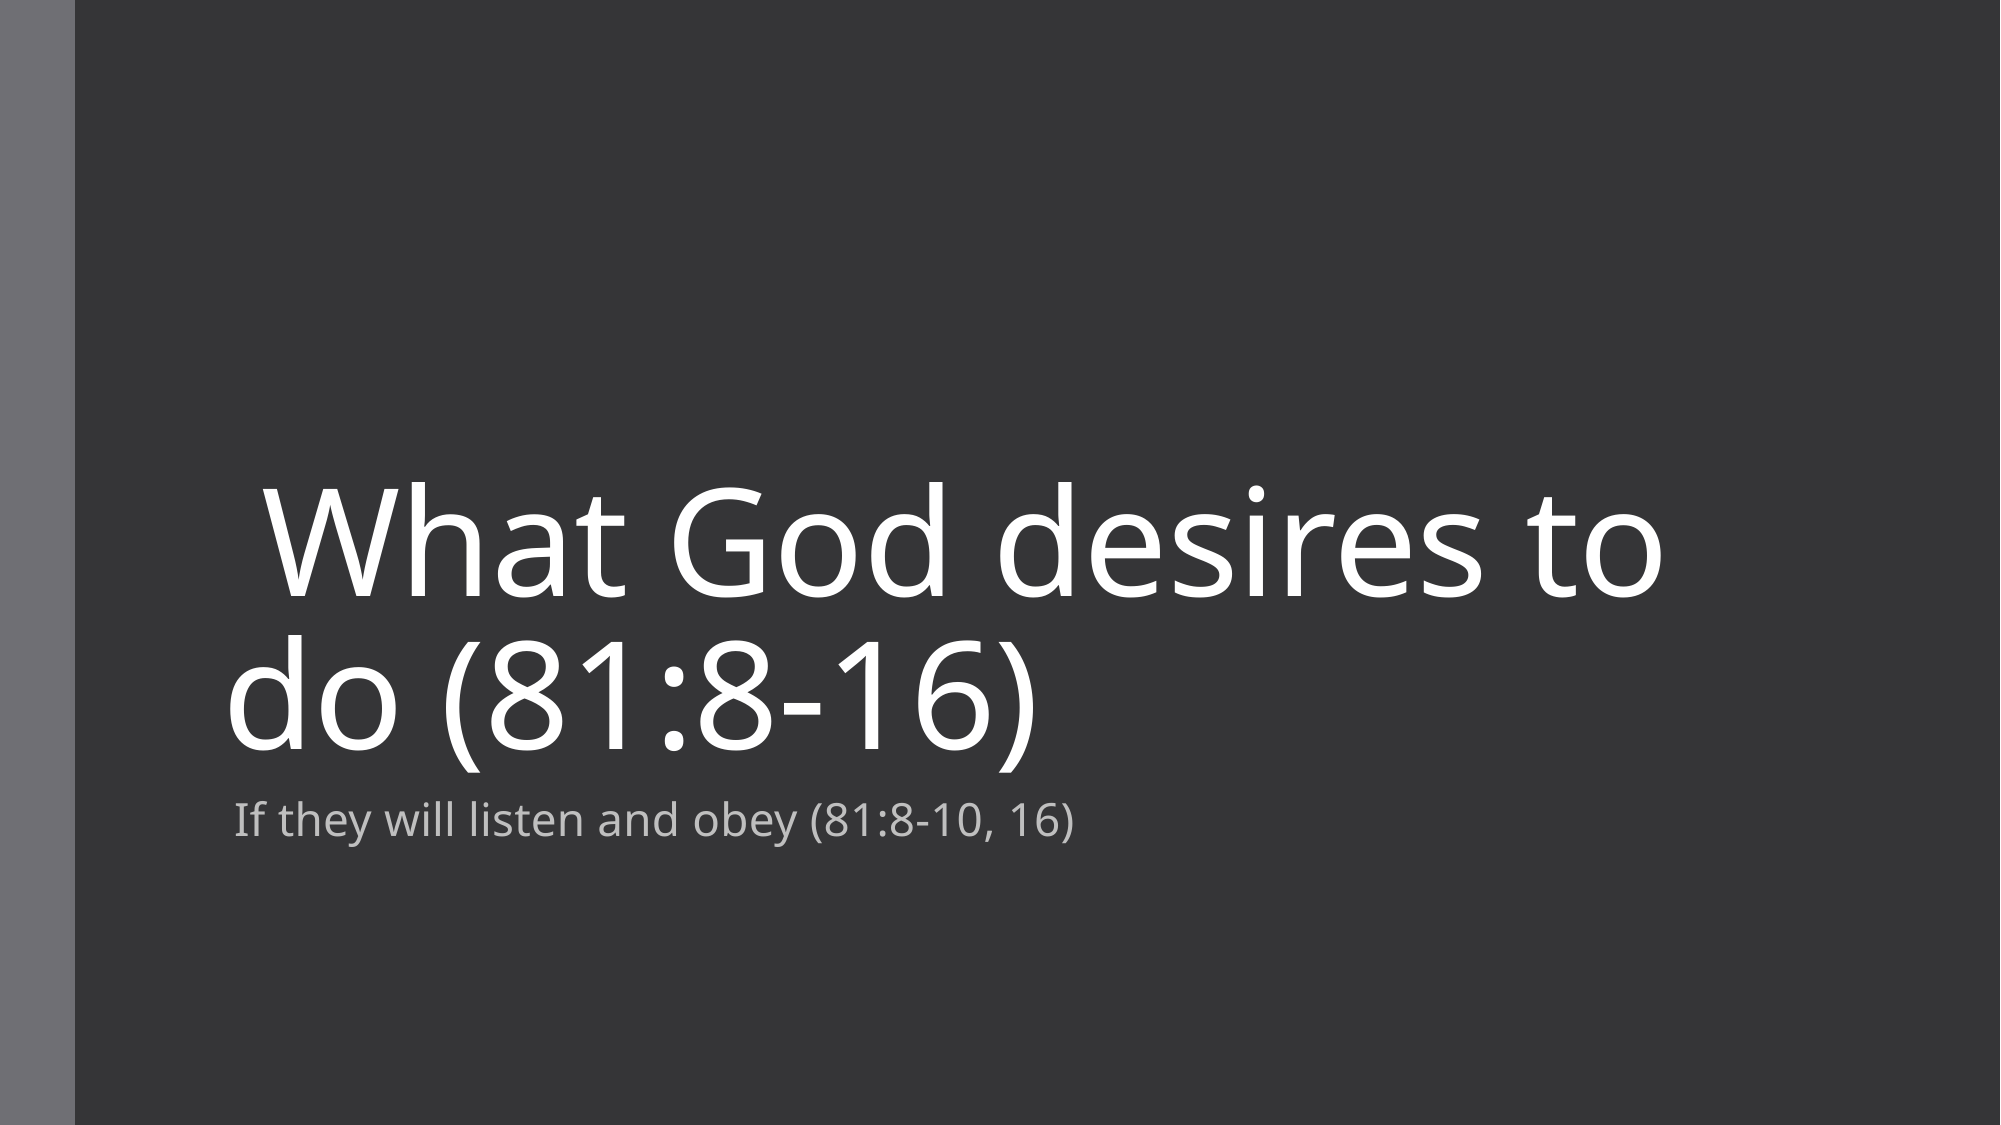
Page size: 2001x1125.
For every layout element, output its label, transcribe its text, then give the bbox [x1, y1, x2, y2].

subtitle If they will listen and obey (81:8-10, 16) [206, 787, 1752, 1066]
title What God desires to do (81:8-16) [206, 124, 1752, 787]
